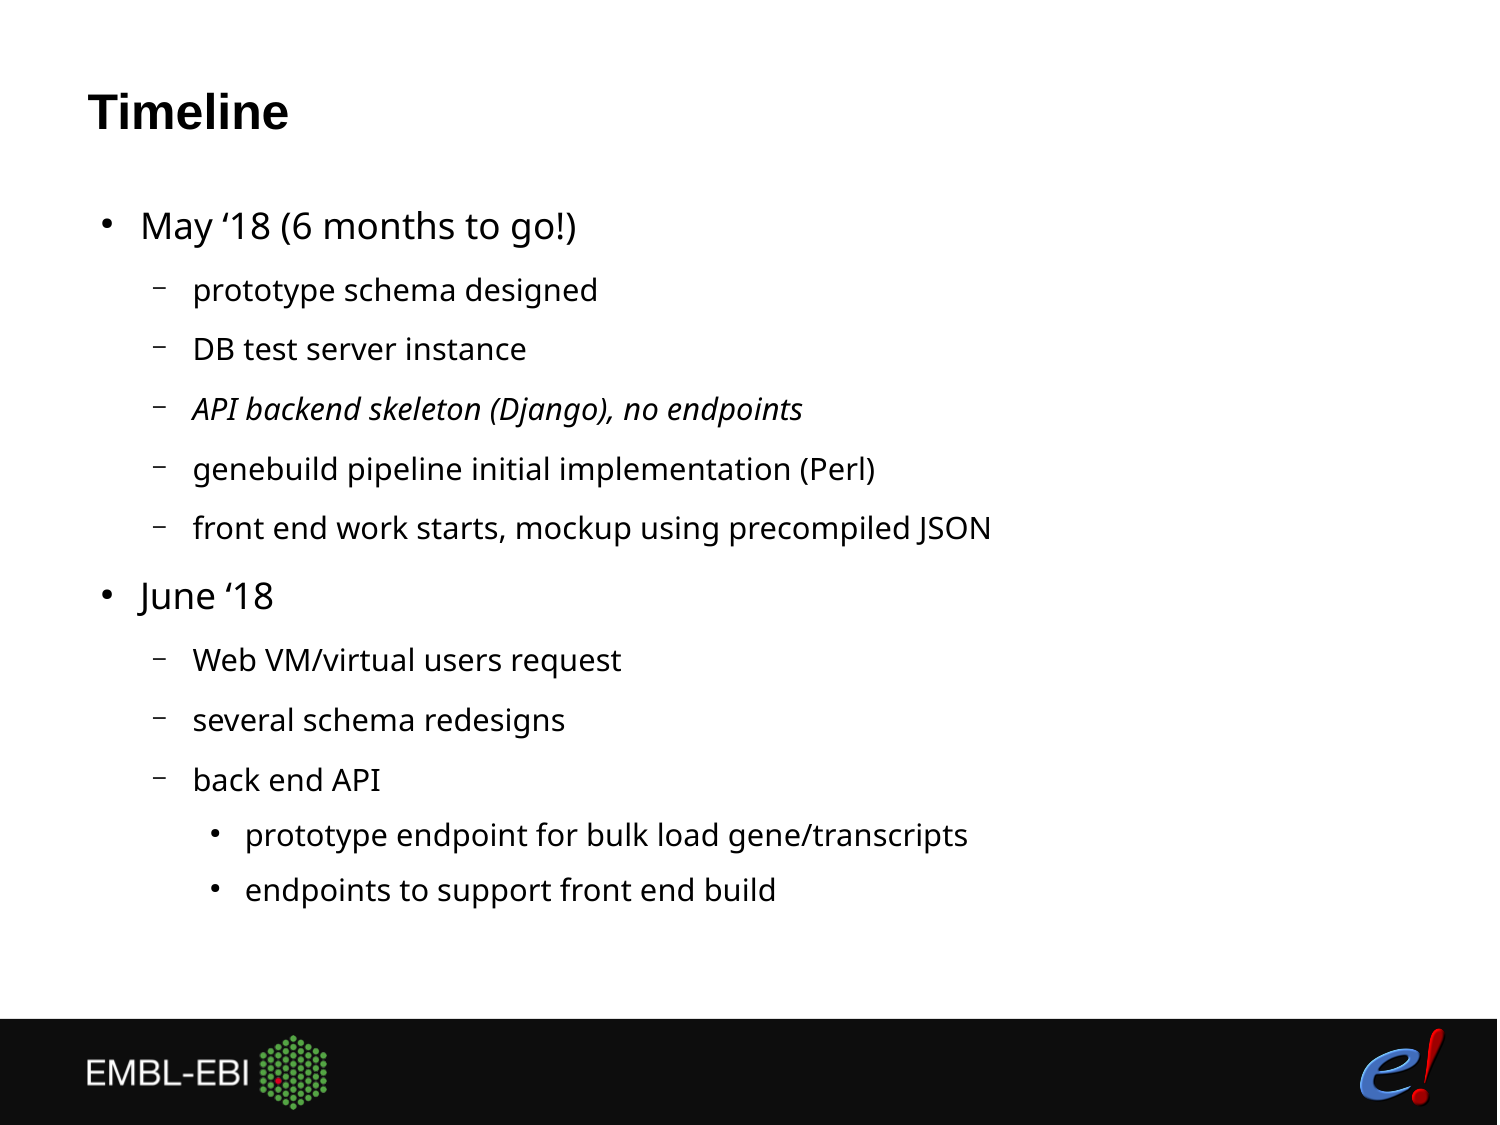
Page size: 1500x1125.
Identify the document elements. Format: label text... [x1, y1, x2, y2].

picture [1357, 1026, 1448, 1112]
picture [87, 1035, 327, 1110]
list May ‘18 (6 months to go!) prototype schema designed DB test server instance API backend skeleton (Django), no endpoints genebuild pipeline initial implementation (Perl) front end work starts, mockup using precompiled JSON June ‘18 Web VM/virtual users request several schema redesigns back end API prototype endpoint for bulk load gene/transcripts endpoints to support front end build [87, 200, 1425, 914]
title Timeline [87, 50, 1425, 175]
